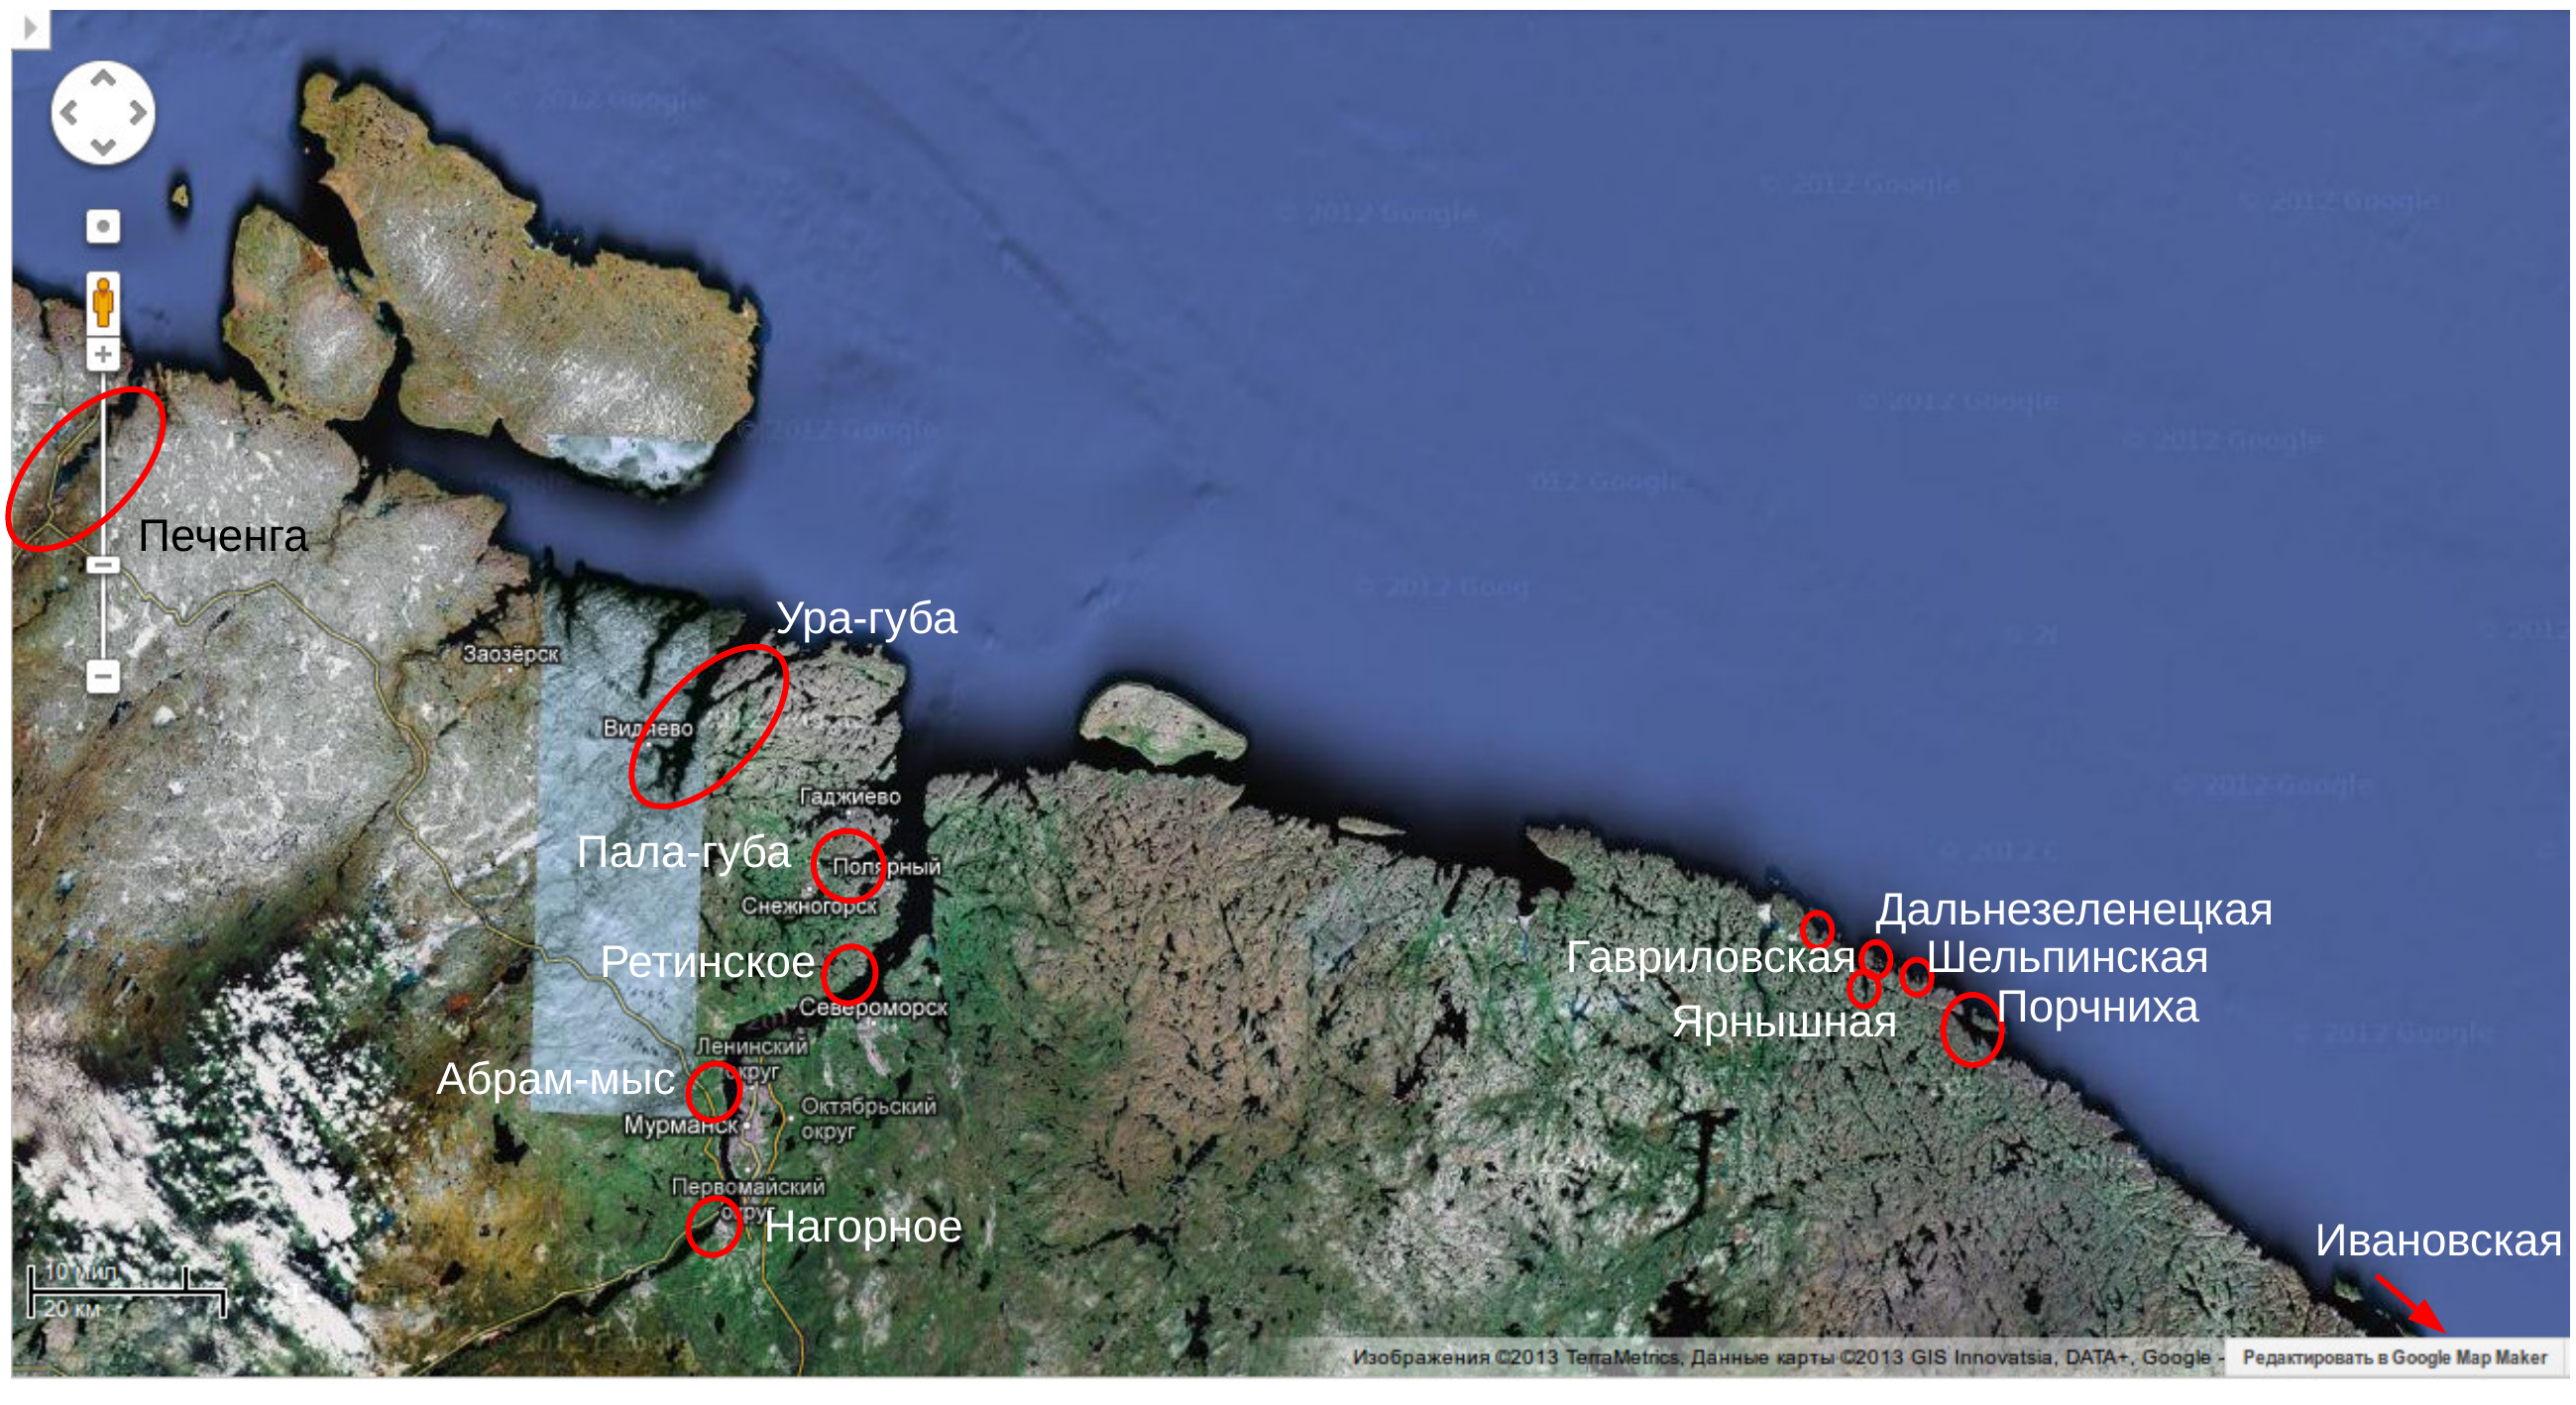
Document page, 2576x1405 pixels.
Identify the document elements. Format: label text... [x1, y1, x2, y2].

text_box Дальнезеленецкая [1861, 876, 2290, 942]
text_box Ура-губа [760, 585, 973, 651]
text_box Нагорное [748, 1193, 979, 1264]
text_box Ивановская [2299, 1207, 2576, 1273]
text_box Печенга [123, 502, 324, 569]
text_box Абрам-мыс [421, 1045, 691, 1113]
picture [11, 10, 2570, 1381]
picture [12, 392, 160, 546]
text_box Ярнышная [1656, 989, 1913, 1055]
text_box Гавриловская [1551, 924, 1872, 991]
text_box Пала-губа [561, 818, 807, 890]
text_box Порчниха [1981, 991, 2215, 1039]
text_box Ретинское [585, 928, 832, 995]
text_box Шельпинская [1911, 942, 2225, 991]
